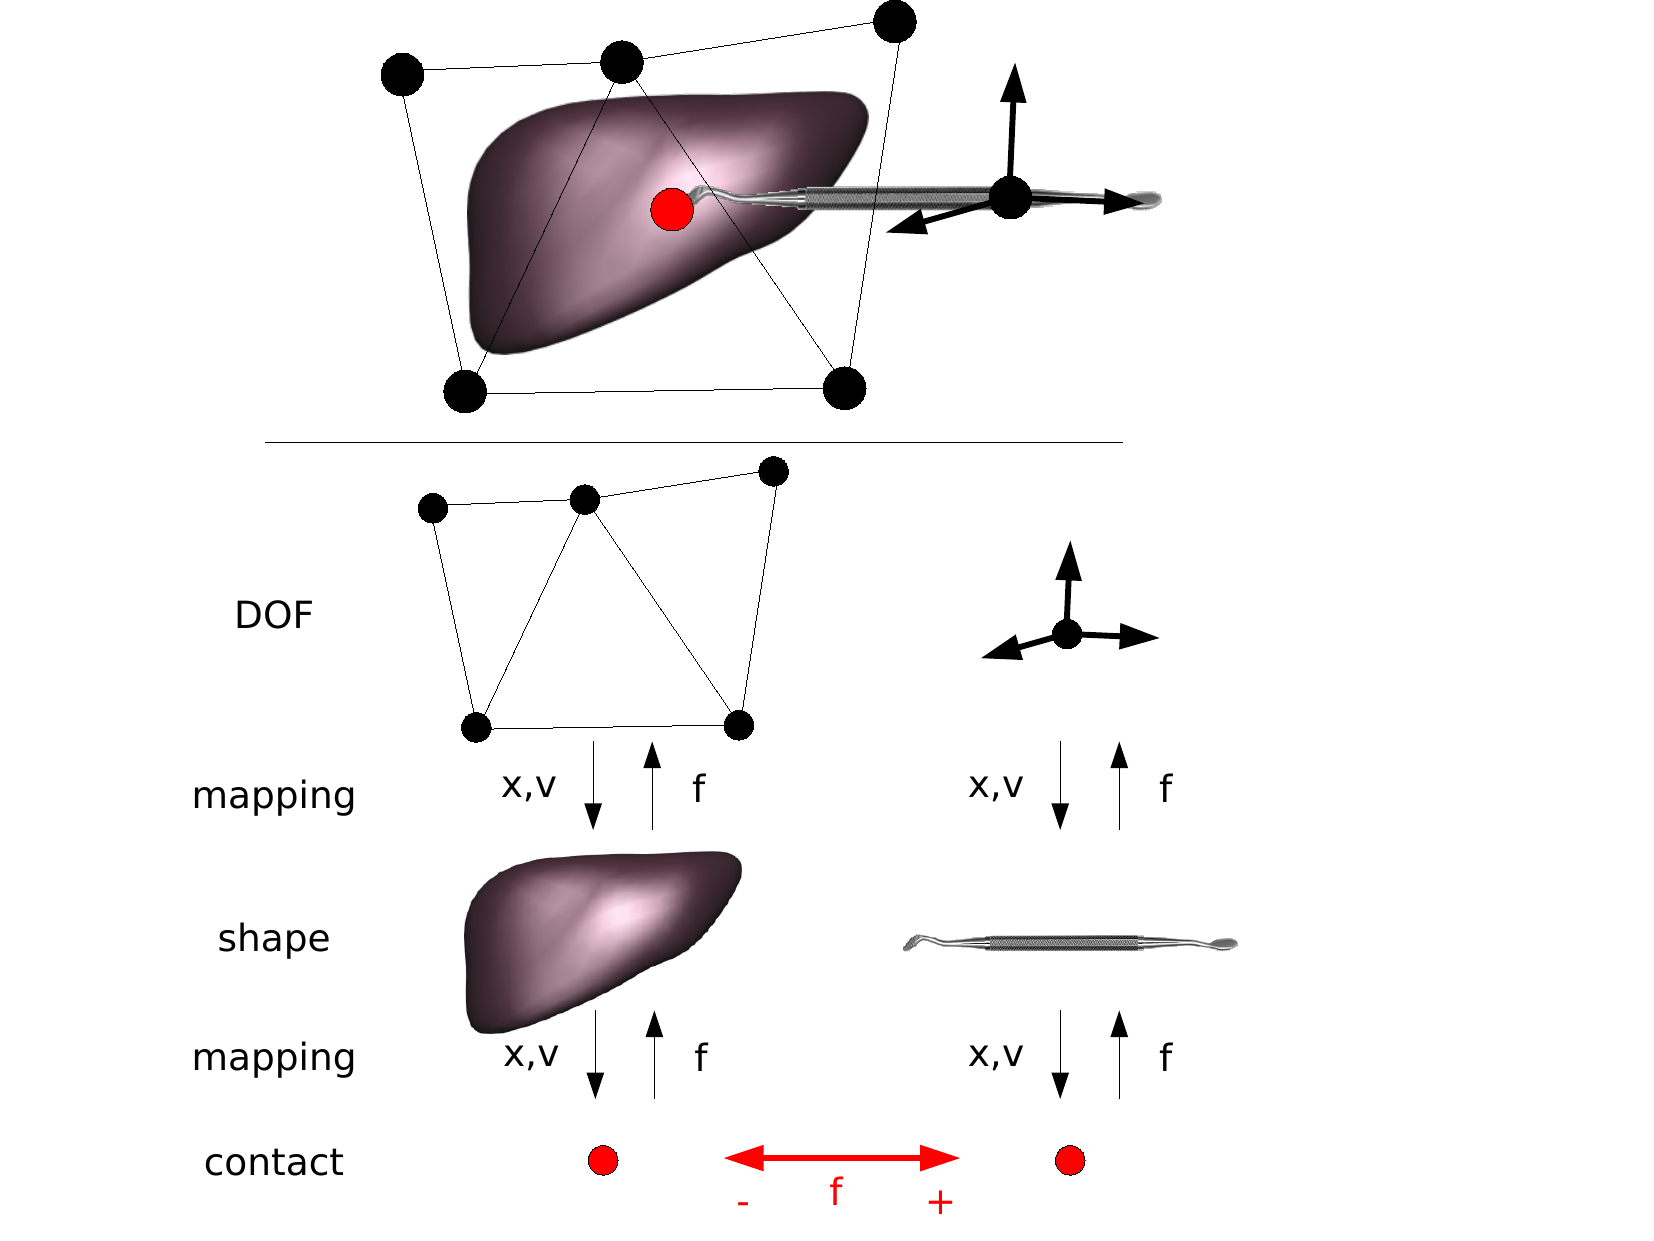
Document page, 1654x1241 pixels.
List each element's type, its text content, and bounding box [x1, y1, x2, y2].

text_box f [814, 1163, 858, 1222]
text_box [650, 188, 694, 231]
text_box [588, 1145, 619, 1176]
picture [896, 929, 1244, 956]
picture [467, 91, 998, 355]
text_box contact [189, 1132, 360, 1192]
text_box [724, 710, 754, 741]
text_box [758, 456, 789, 487]
text_box f [1144, 760, 1188, 819]
text_box [461, 712, 492, 743]
text_box [823, 366, 867, 410]
text_box x,v [953, 1024, 1040, 1084]
text_box f [679, 1029, 723, 1088]
text_box + [910, 1172, 972, 1232]
text_box mapping [176, 1028, 372, 1088]
text_box [418, 493, 448, 524]
text_box DOF [219, 585, 329, 645]
text_box [381, 53, 424, 97]
picture [1019, 179, 1172, 218]
text_box [989, 176, 1032, 219]
text_box x,v [486, 755, 573, 815]
text_box f [1144, 1029, 1188, 1088]
text_box [570, 484, 600, 515]
text_box mapping [176, 766, 372, 825]
text_box - [721, 1172, 765, 1232]
text_box x,v [953, 755, 1040, 815]
text_box [600, 40, 644, 84]
text_box [873, 0, 917, 43]
text_box x,v [488, 1024, 575, 1084]
picture [952, 206, 1002, 218]
text_box f [677, 760, 721, 819]
text_box [443, 370, 487, 413]
text_box [1055, 1145, 1086, 1176]
picture [464, 851, 742, 1034]
text_box [1052, 619, 1082, 649]
text_box shape [202, 909, 346, 968]
